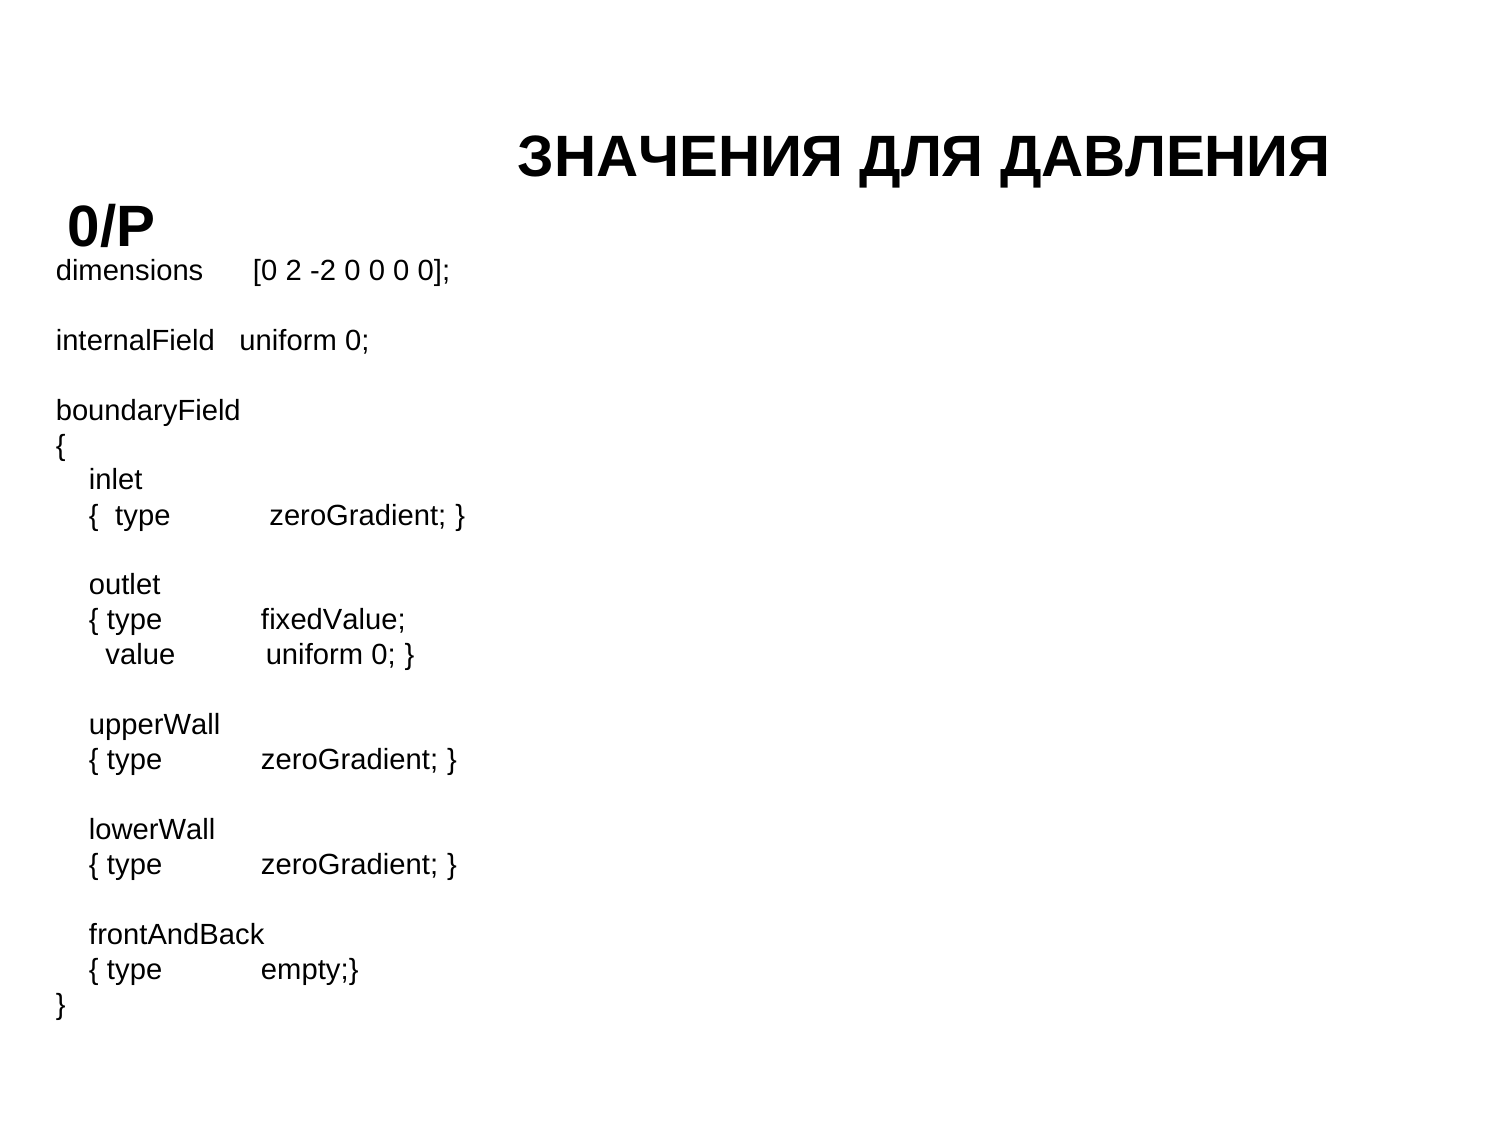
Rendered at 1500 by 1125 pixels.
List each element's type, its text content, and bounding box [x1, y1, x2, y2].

text_box dimensions [0 2 -2 0 0 0 0]; internalField uniform 0; boundaryField { inlet { type zeroGradient; } outlet { type fixedValue; value uniform 0; } upperWall { type zeroGradient; } lowerWall { type zeroGradient; } frontAndBack { type empty;} } [41, 243, 1471, 1028]
text_box ЗНАЧЕНИЯ ДЛЯ ДАВЛЕНИЯ 0/P [53, 111, 1447, 201]
